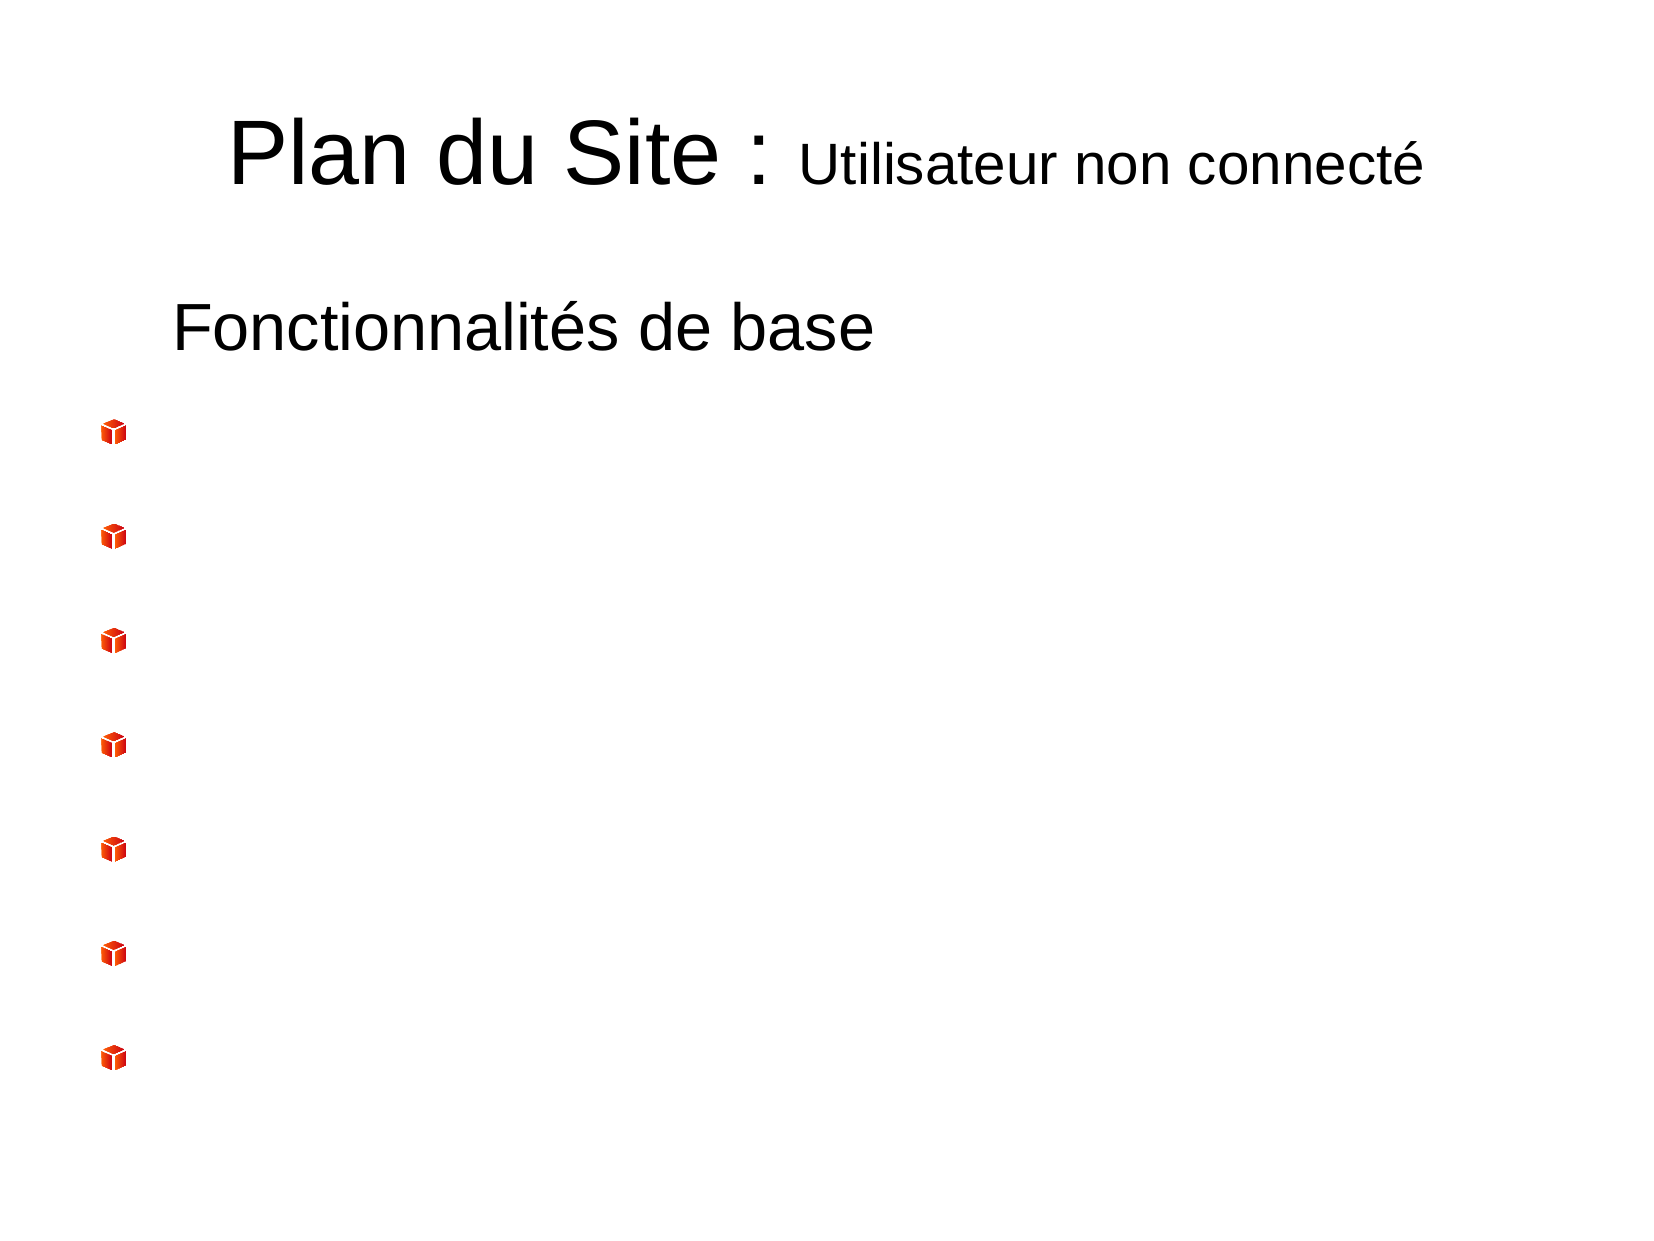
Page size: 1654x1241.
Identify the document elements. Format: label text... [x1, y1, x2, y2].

title Plan du Site : Utilisateur non connecté [82, 49, 1571, 257]
list Fonctionnalités de base [82, 290, 1571, 1109]
